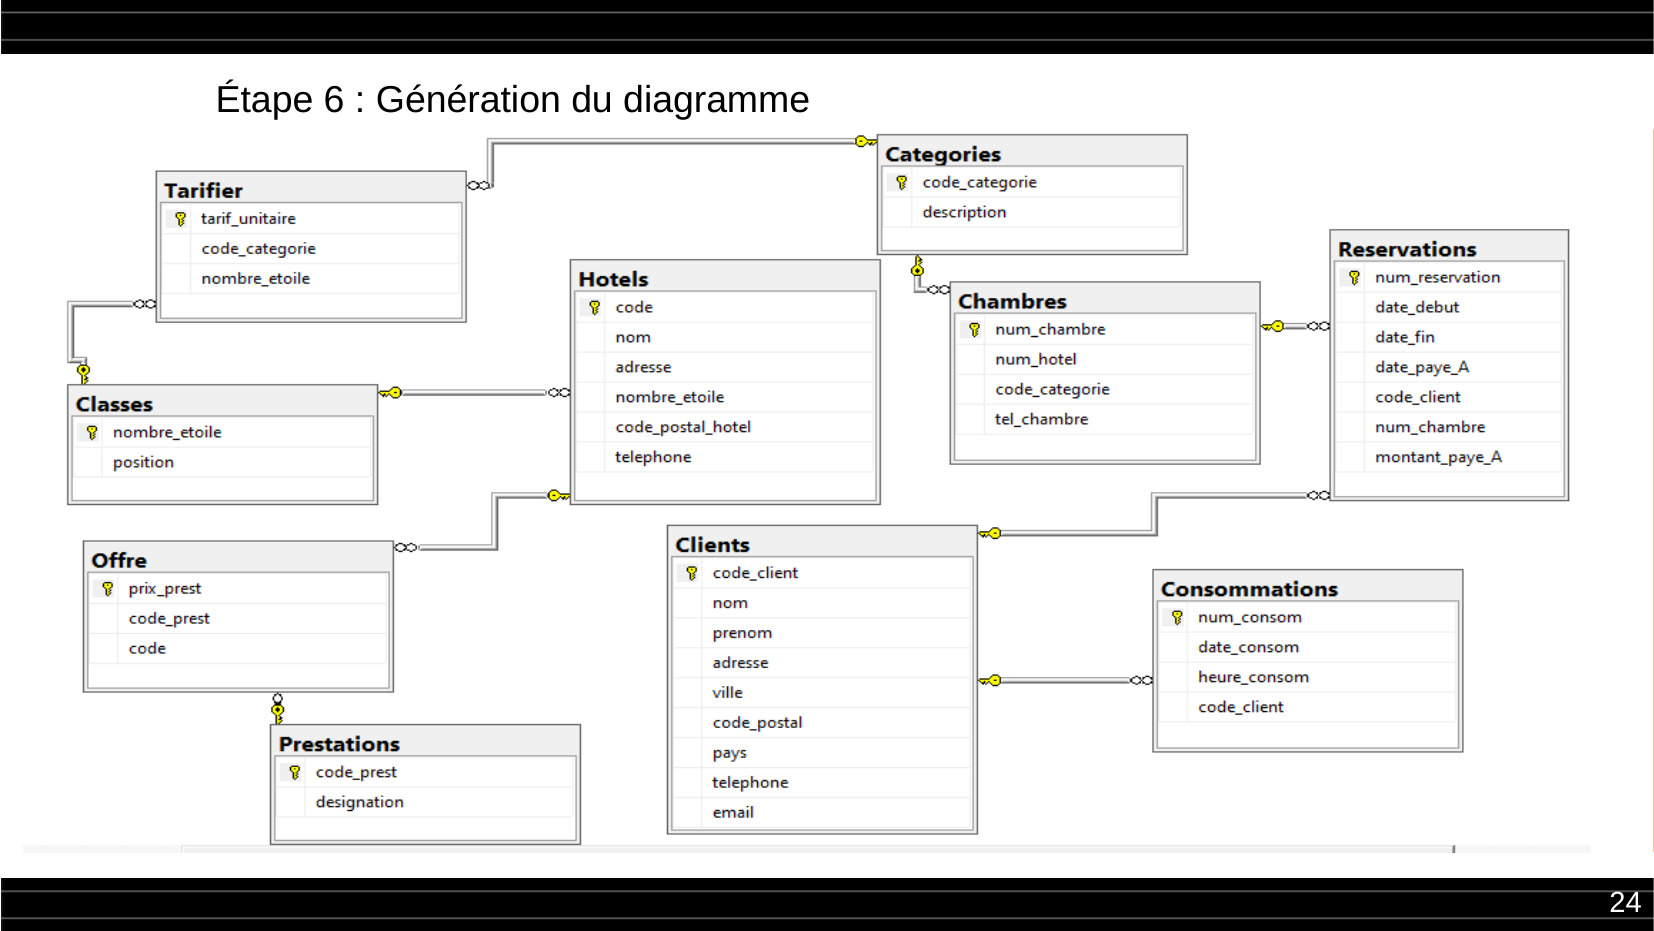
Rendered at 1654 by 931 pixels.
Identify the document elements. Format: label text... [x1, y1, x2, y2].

picture [1, 878, 1654, 931]
text_box Étape 6 : Génération du diagramme [200, 70, 1158, 128]
picture [1, 0, 1654, 54]
picture [23, 129, 1654, 853]
